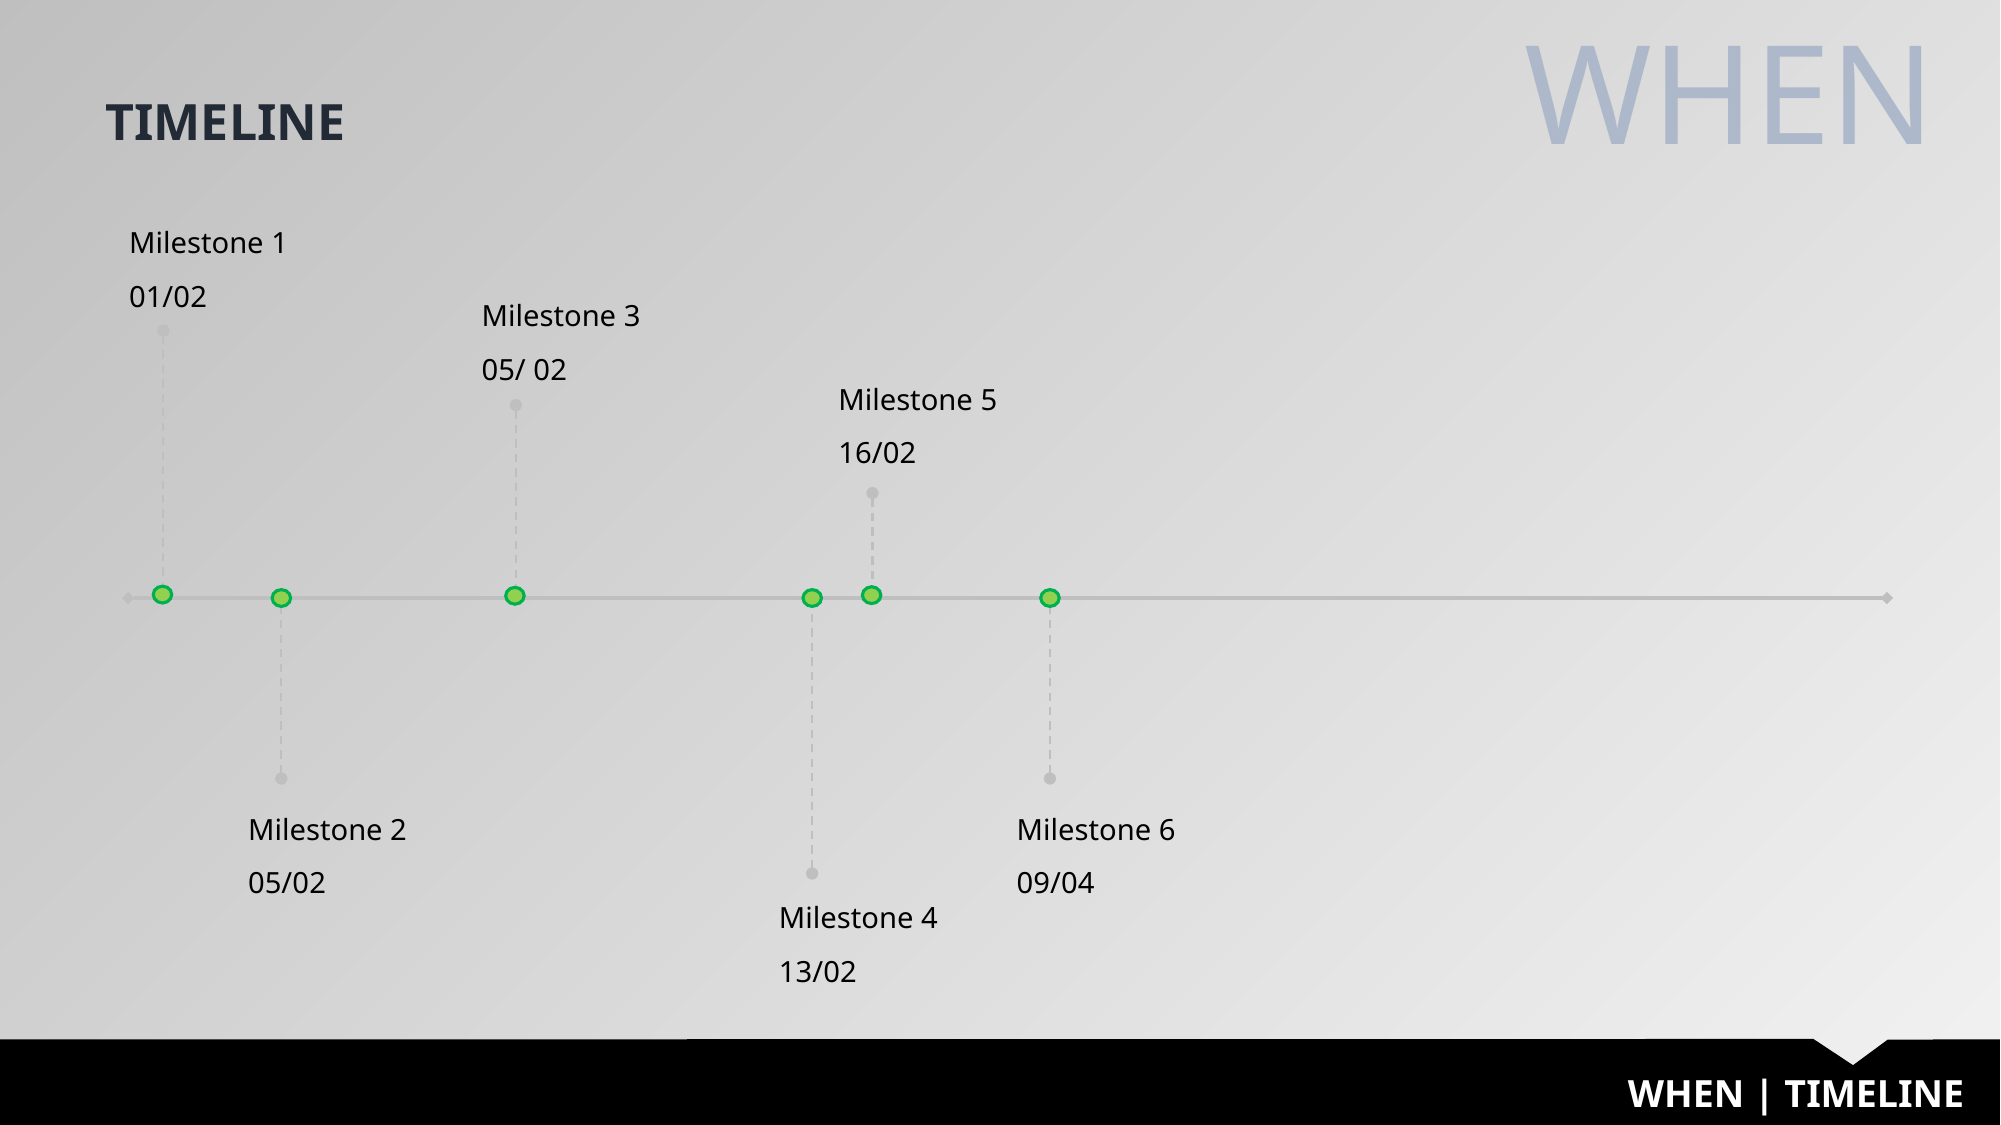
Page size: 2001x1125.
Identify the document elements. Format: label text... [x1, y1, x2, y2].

text_box WHEN | TIMELINE [620, 1062, 1980, 1123]
text_box [1040, 589, 1060, 607]
text_box [505, 587, 525, 605]
text_box Milestone 1 01/02 [114, 214, 396, 309]
text_box [272, 589, 291, 607]
text_box [802, 589, 822, 607]
text_box Milestone 6 09/04 [1001, 800, 1284, 896]
text_box Milestone 4 13/02 [763, 889, 1046, 985]
text_box WHEN [1363, 0, 1951, 180]
text_box Milestone 5 16/02 [823, 370, 1106, 500]
text_box Milestone 3 05/ 02 [466, 287, 749, 414]
text_box [153, 586, 172, 604]
text_box [0, 1038, 2000, 1125]
text_box TIMELINE [90, 82, 1426, 158]
text_box [862, 586, 881, 604]
text_box Milestone 2 05/02 [233, 800, 515, 896]
